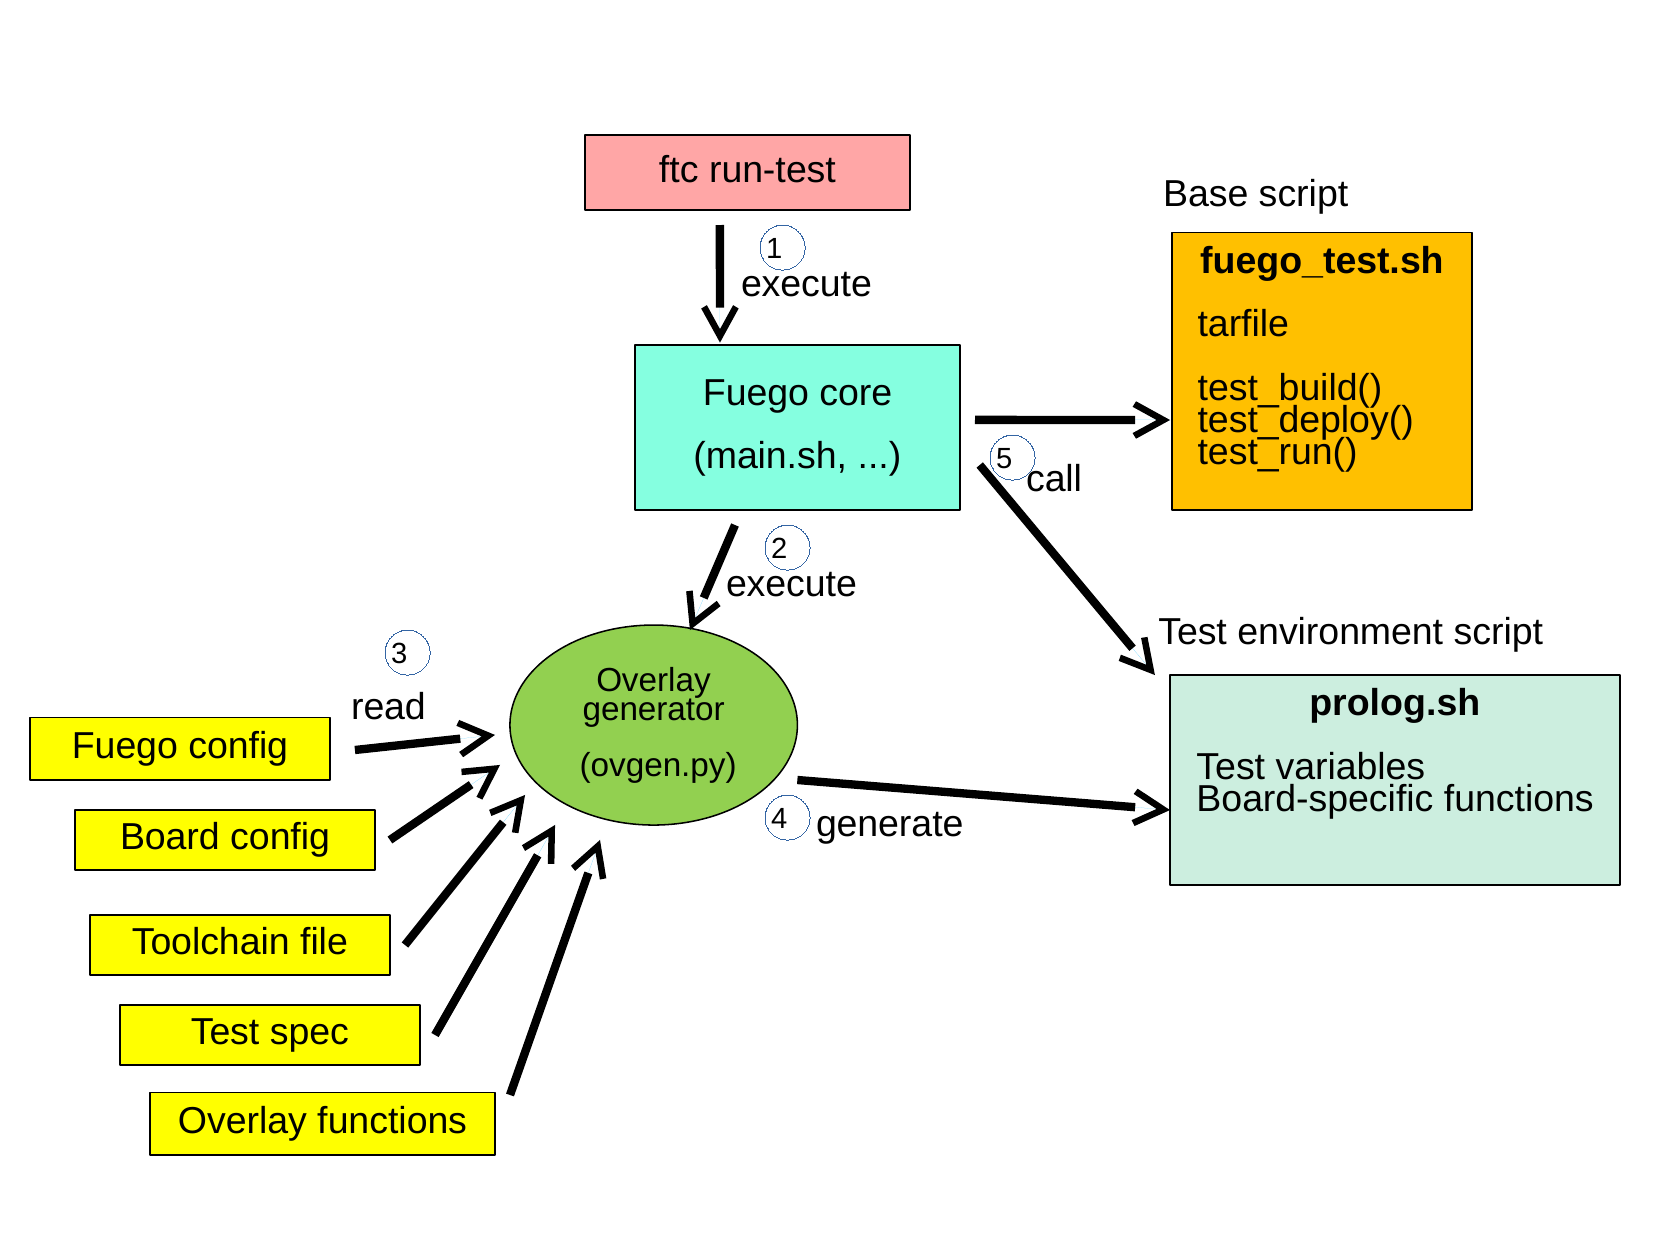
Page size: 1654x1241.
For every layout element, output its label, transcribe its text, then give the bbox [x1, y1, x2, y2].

text_box Toolchain file [89, 915, 390, 976]
text_box 2 [765, 525, 798, 582]
text_box 4 [765, 795, 798, 852]
text_box Overlay generator (ovgen.py) [510, 625, 798, 826]
text_box Fuego config [30, 717, 330, 780]
text_box [979, 465, 990, 478]
text_box Base script [1157, 165, 1355, 222]
text_box [722, 525, 736, 555]
text_box ftc run-test [585, 135, 910, 211]
text_box Overlay functions [150, 1092, 496, 1155]
text_box Fuego core (main.sh, ...) [635, 345, 961, 511]
text_box execute [735, 255, 933, 312]
text_box Test environment script [1152, 603, 1550, 661]
text_box prolog.sh Test variables Board-specific functions [1170, 675, 1621, 886]
text_box 5 [990, 435, 1023, 492]
text_box [405, 794, 526, 946]
text_box 1 [760, 225, 793, 282]
text_box [389, 764, 501, 841]
text_box execute [720, 555, 918, 612]
text_box [354, 736, 486, 751]
text_box Board config [75, 810, 375, 871]
text_box 3 [385, 630, 418, 687]
text_box Test spec [119, 1005, 420, 1066]
text_box [510, 839, 601, 1096]
text_box [435, 824, 556, 1036]
text_box [1002, 492, 1155, 676]
text_box [1008, 796, 1171, 811]
text_box read [345, 678, 543, 736]
text_box call [1020, 450, 1123, 507]
text_box generate [810, 795, 1008, 897]
text_box [689, 559, 720, 631]
text_box fuego_test.sh tarfile test_build() test_deploy() test_run() [1172, 232, 1473, 511]
text_box [797, 780, 984, 795]
